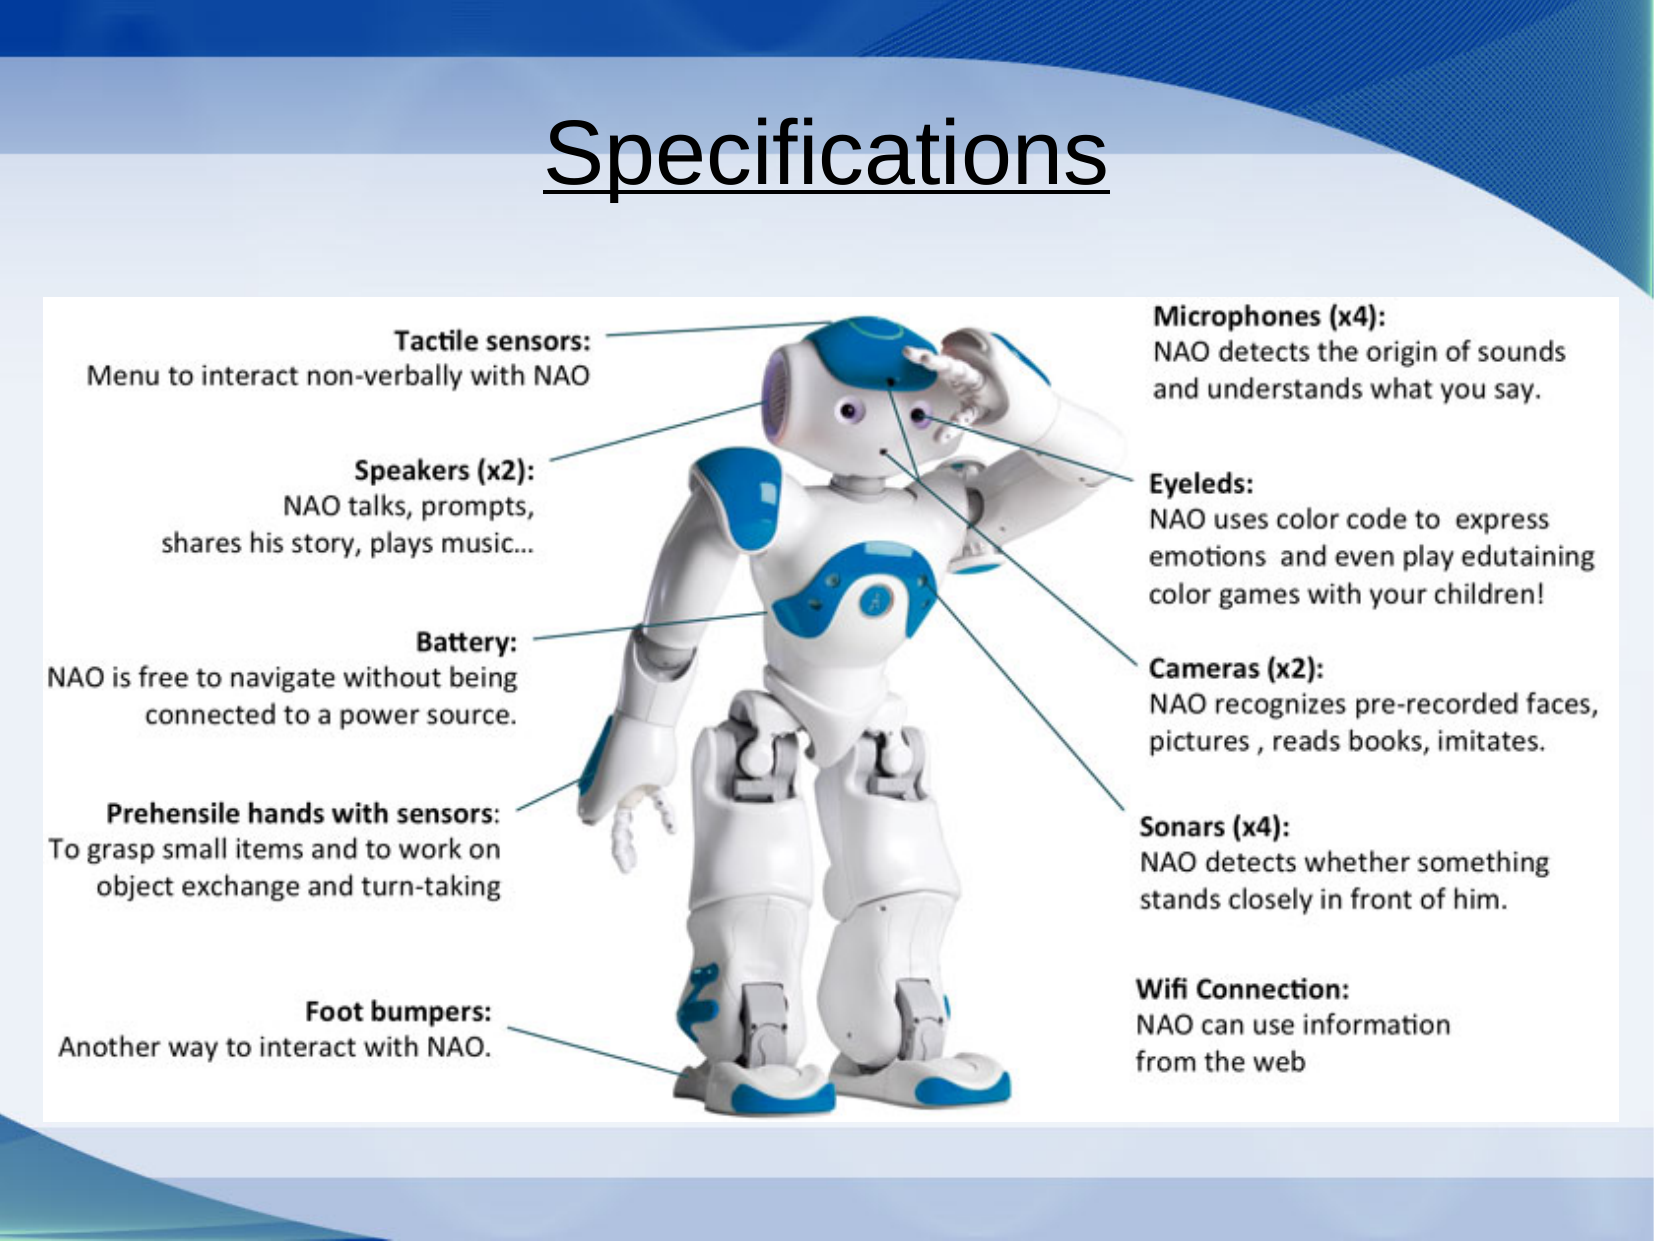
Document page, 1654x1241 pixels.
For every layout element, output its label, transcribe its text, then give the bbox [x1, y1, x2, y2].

title Specifications [82, 49, 1571, 257]
picture [0, 0, 1654, 1241]
